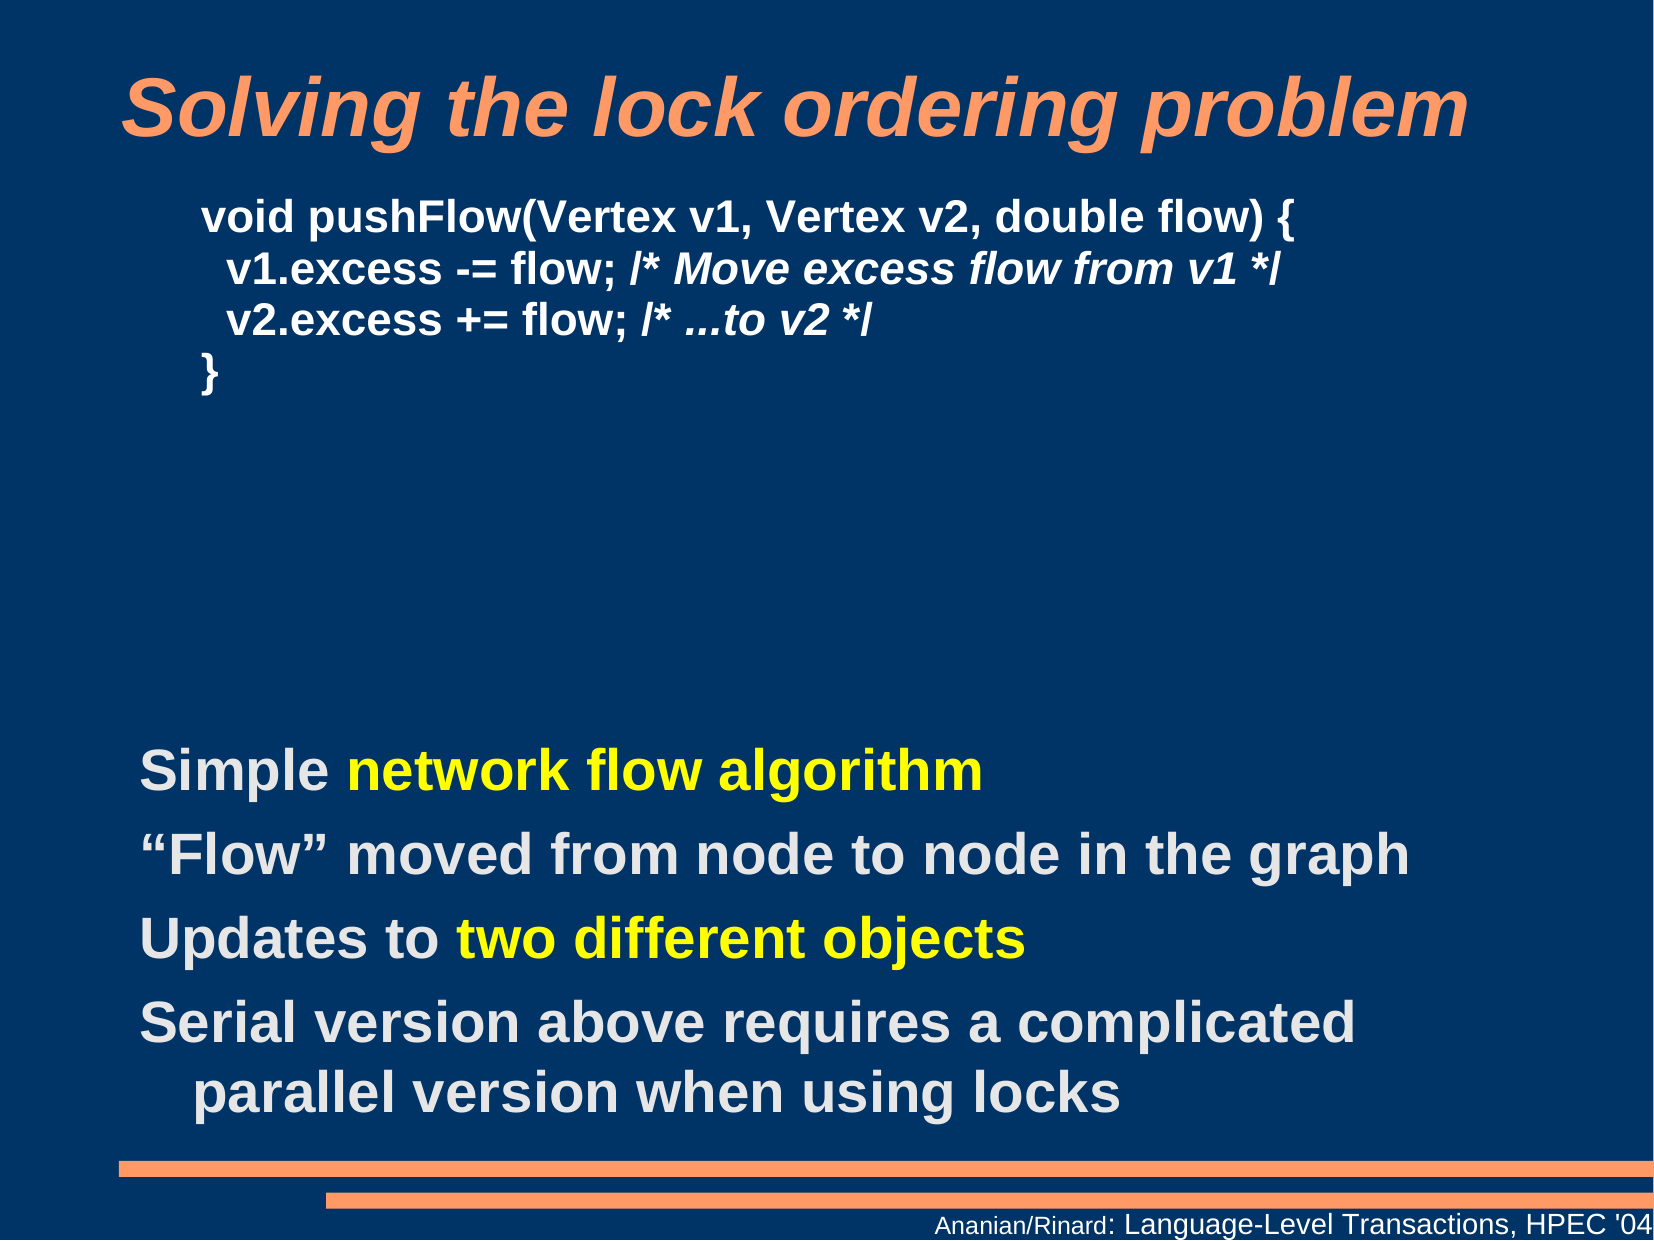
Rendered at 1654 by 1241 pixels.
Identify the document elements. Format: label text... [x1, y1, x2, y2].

text_box void pushFlow(Vertex v1, Vertex v2, double flow) { v1.excess -= flow; /* Move excess flow from v1 */ v2.excess += flow; /* ...to v2 */ } [200, 191, 1525, 397]
title Solving the lock ordering problem [121, 46, 1534, 170]
list Simple network flow algorithm “Flow” moved from node to node in the graph Updates to two different objects Serial version above requires a complicated parallel version when using locks [121, 733, 1561, 1133]
